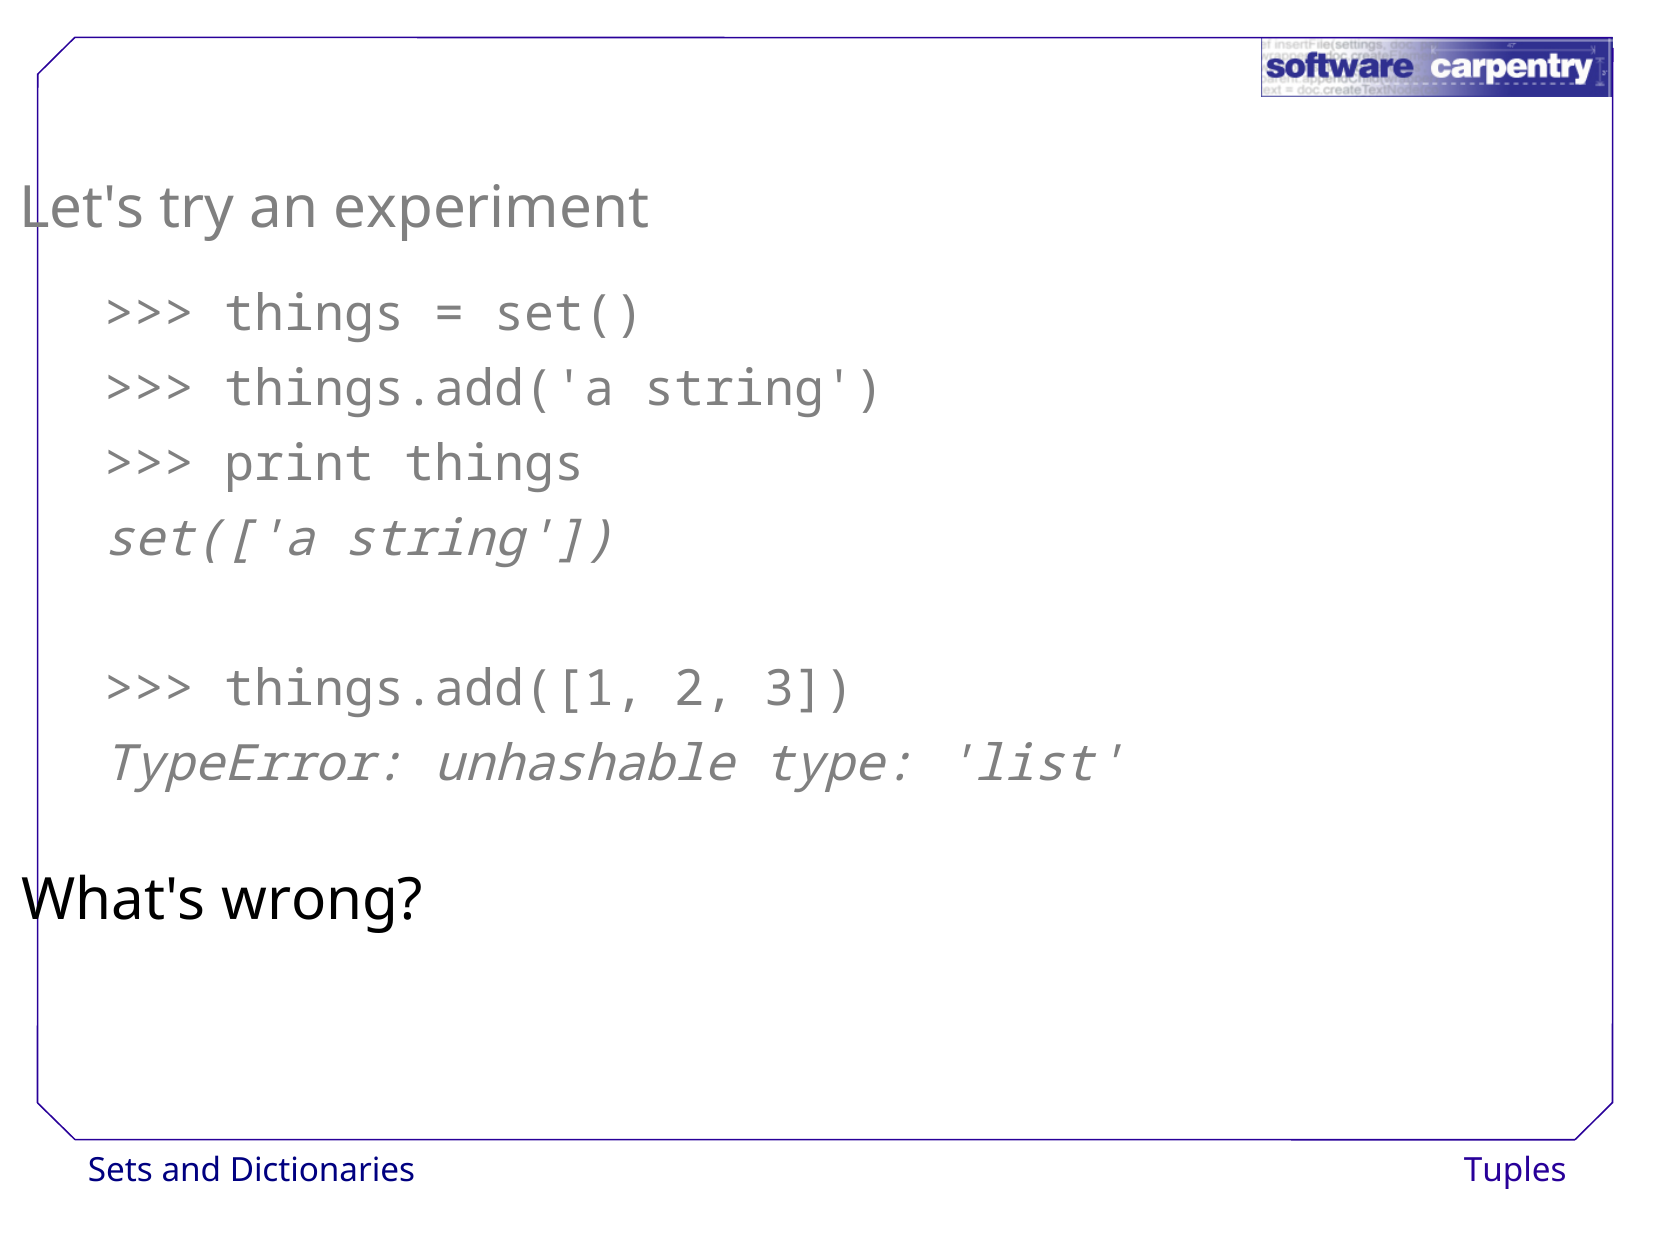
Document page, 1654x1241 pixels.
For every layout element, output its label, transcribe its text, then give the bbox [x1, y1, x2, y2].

text_box >>> things = set() >>> things.add('a string') >>> print things set(['a string']) >>> things.add([1, 2, 3]) TypeError: unhashable type: 'list' [89, 258, 1512, 828]
text_box Let's try an experiment [4, 126, 815, 248]
picture [1261, 39, 1613, 97]
text_box What's wrong? [6, 818, 589, 939]
